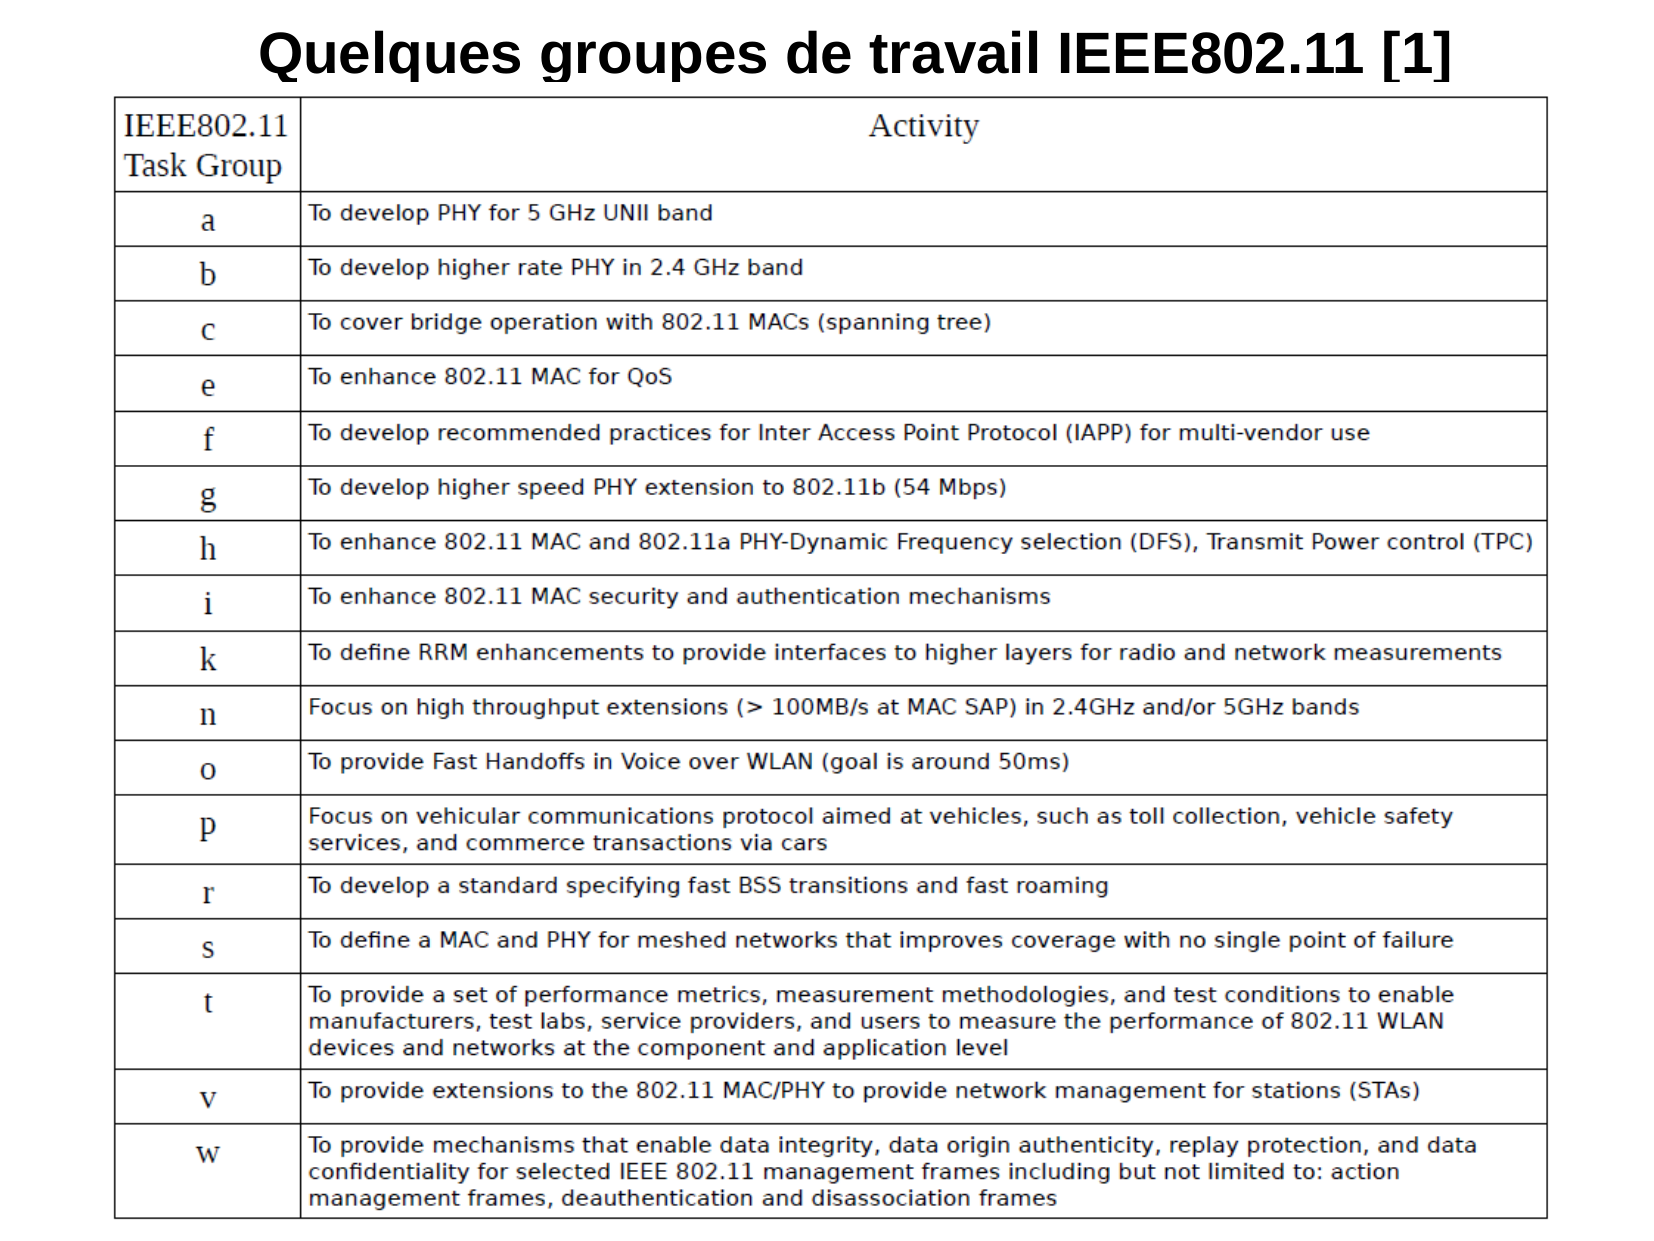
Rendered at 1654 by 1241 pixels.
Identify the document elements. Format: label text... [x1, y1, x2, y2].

title Quelques groupes de travail IEEE802.11 [1] [224, 0, 1489, 82]
picture [101, 82, 1554, 1228]
